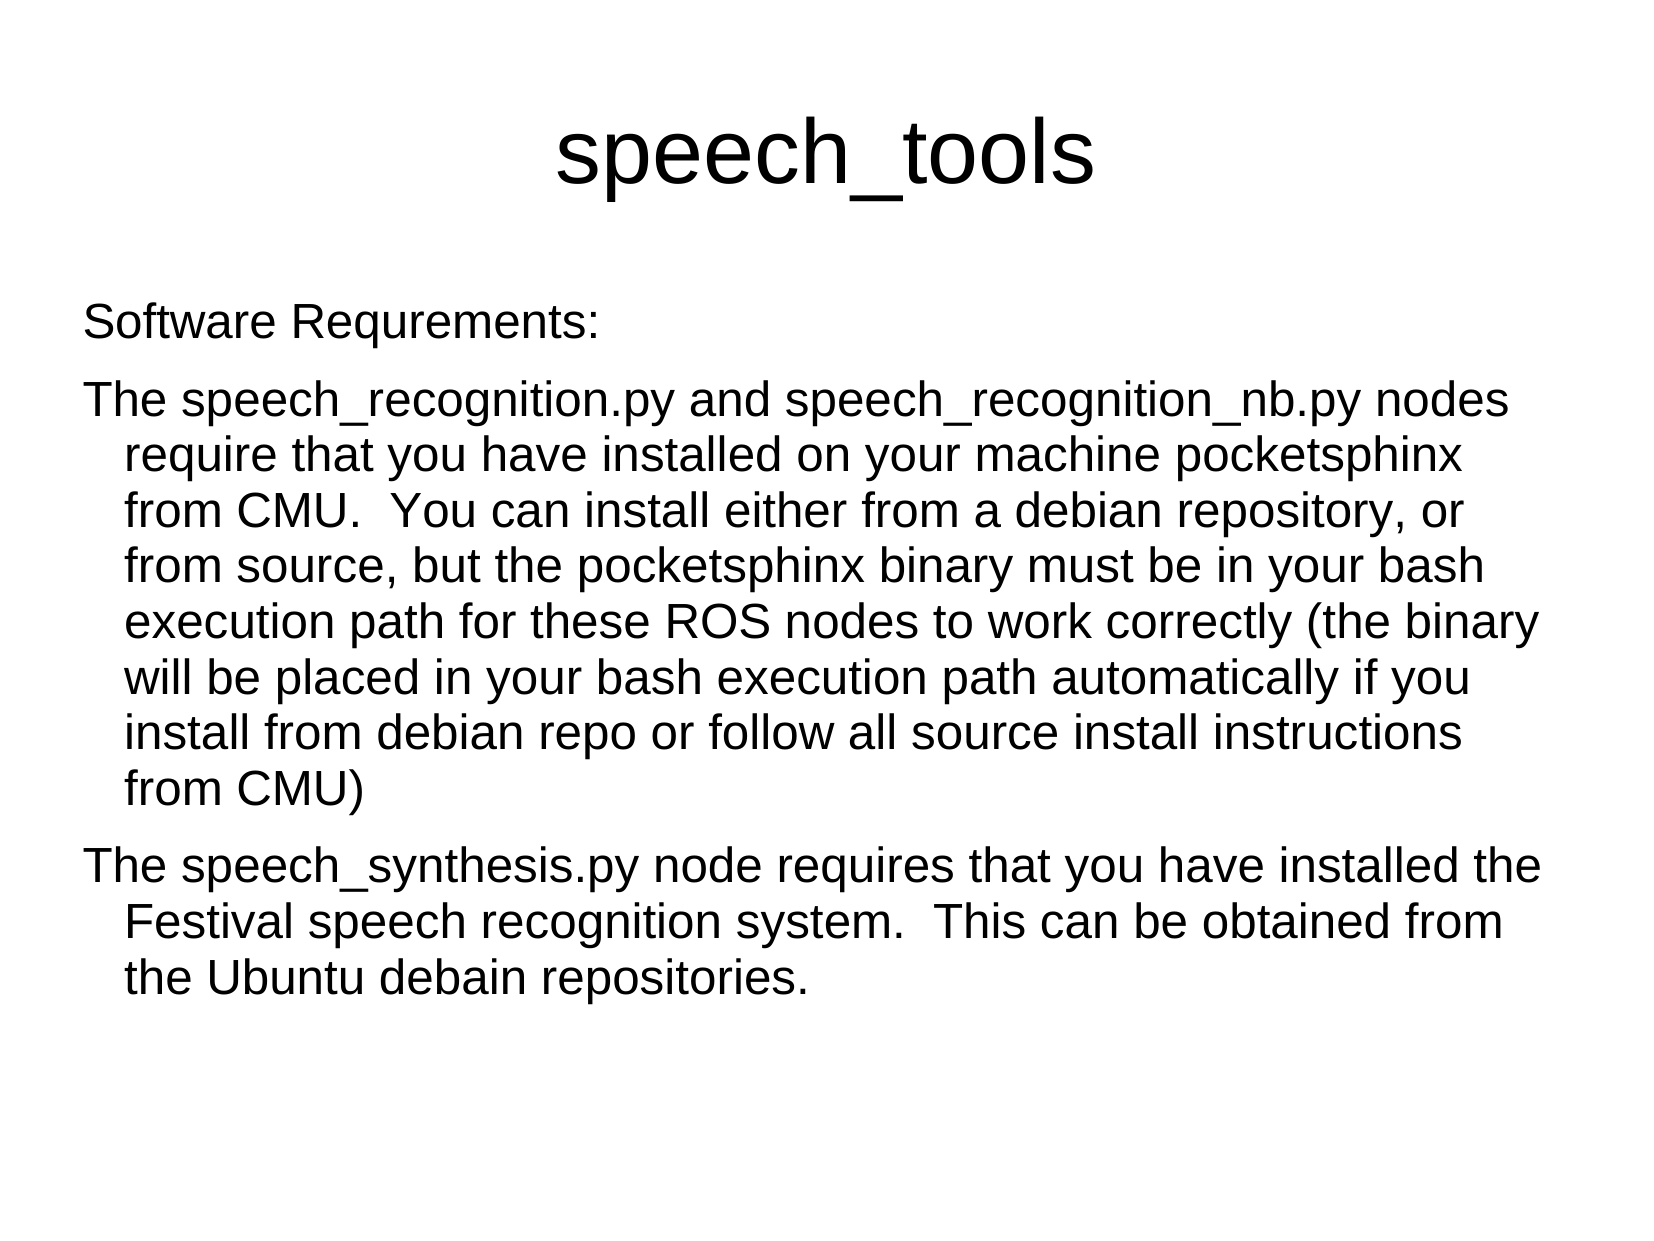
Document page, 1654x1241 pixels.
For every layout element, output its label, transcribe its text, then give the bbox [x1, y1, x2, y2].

title speech_tools [82, 49, 1571, 257]
list Software Requrements: The speech_recognition.py and speech_recognition_nb.py nodes require that you have installed on your machine pocketsphinx from CMU. You can install either from a debian repository, or from source, but the pocketsphinx binary must be in your bash execution path for these ROS nodes to work correctly (the binary will be placed in your bash execution path automatically if you install from debian repo or follow all source install instructions from CMU) The speech_synthesis.py node requires that you have installed the Festival speech recognition system. This can be obtained from the Ubuntu debain repositories. [82, 290, 1571, 1010]
